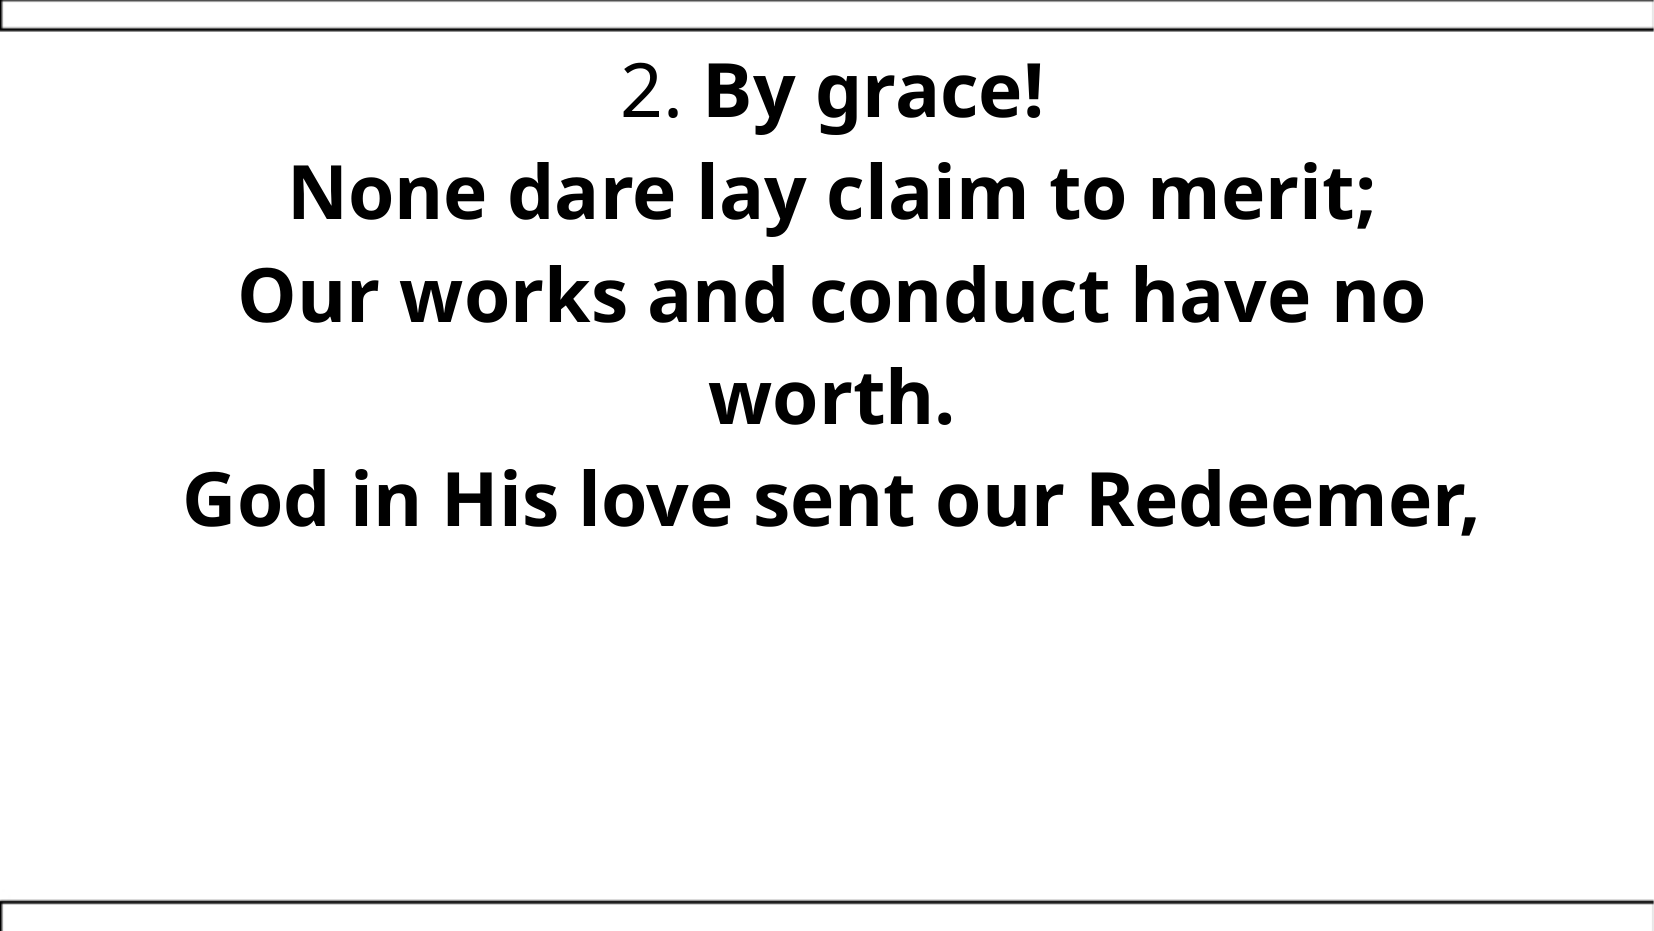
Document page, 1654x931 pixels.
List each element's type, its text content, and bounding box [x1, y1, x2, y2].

text_box 2. By grace! None dare lay claim to merit; Our works and conduct have no worth. God in His love sent our Redeemer, [90, 30, 1576, 451]
picture [0, 0, 1654, 931]
